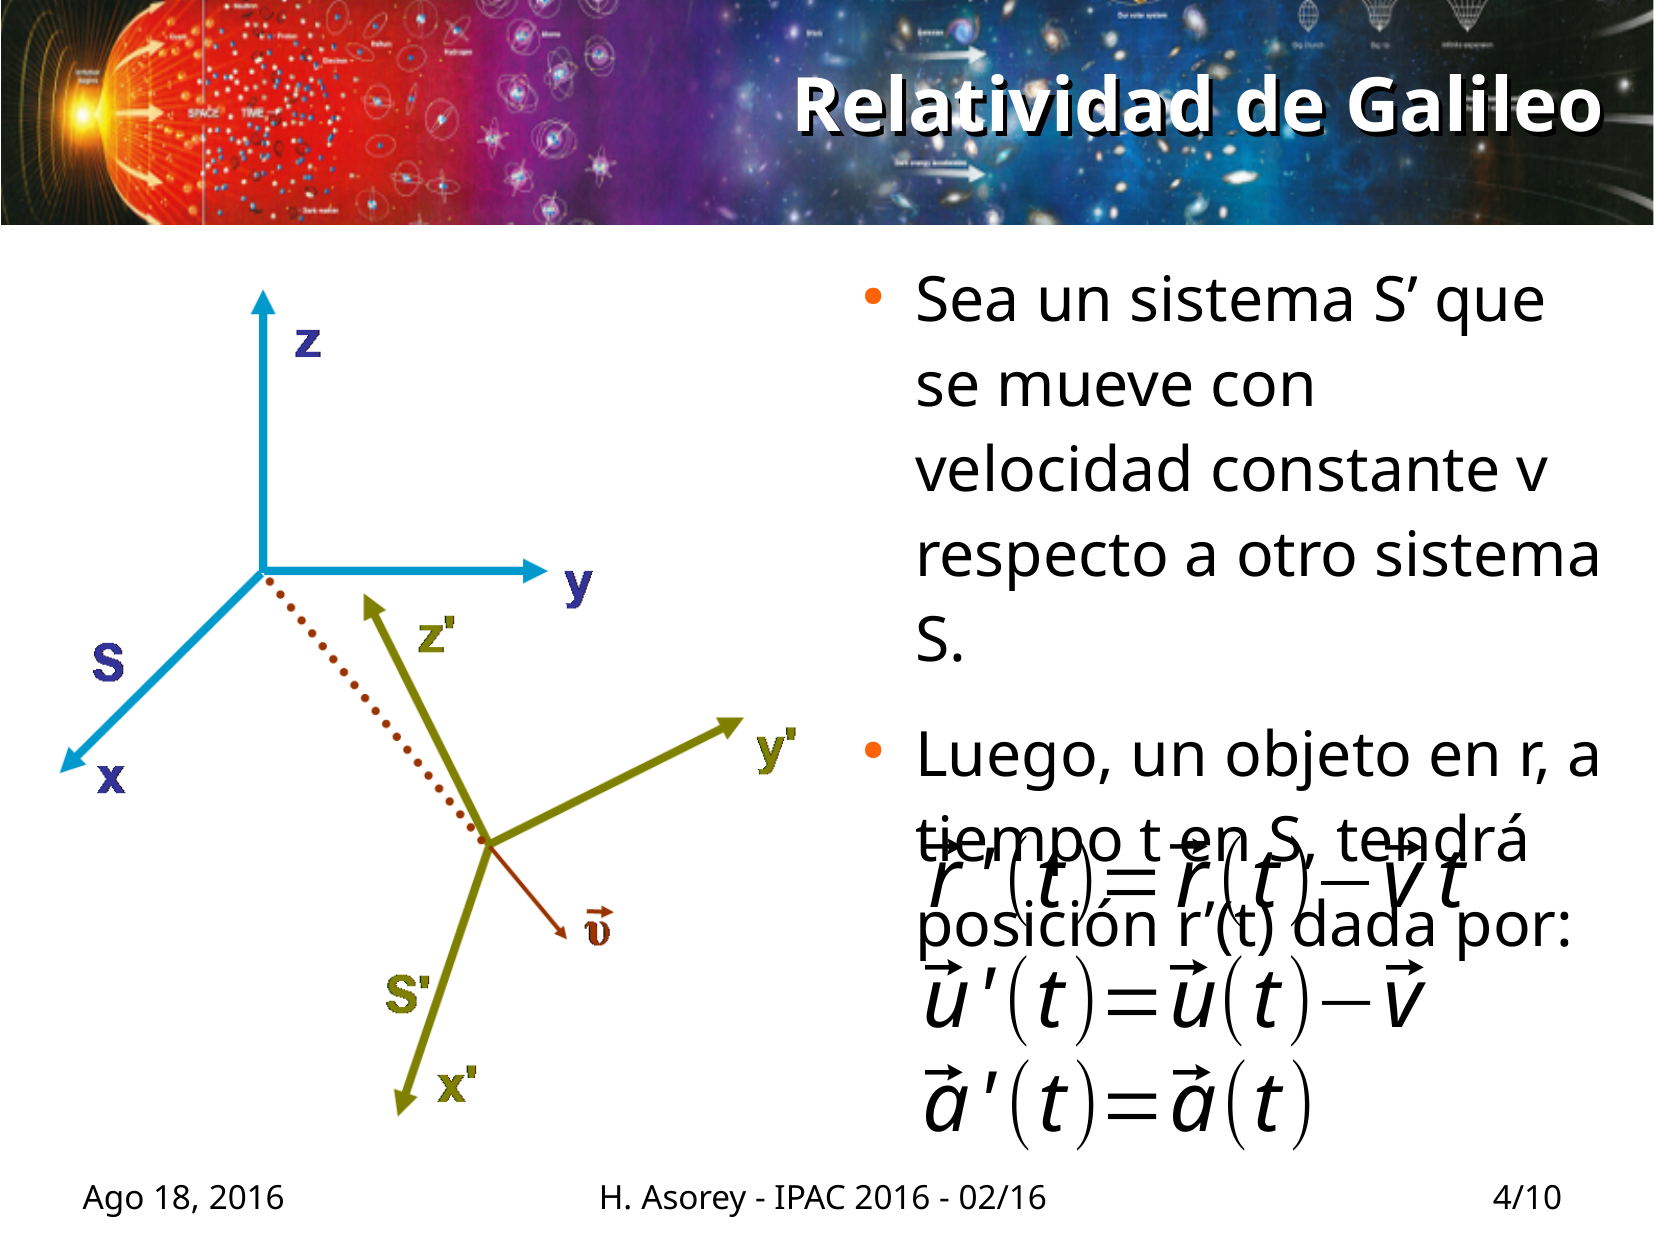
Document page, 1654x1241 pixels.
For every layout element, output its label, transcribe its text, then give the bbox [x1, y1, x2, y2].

list Sea un sistema S’ que se mueve con velocidad constante v respecto a otro sistema S. Luego, un objeto en r, a tiempo t en S, tendrá posición r’(t) dada por: [844, 255, 1606, 1171]
chart [915, 945, 1435, 1155]
picture [45, 284, 807, 1126]
picture [1, 0, 1654, 225]
chart [915, 826, 1474, 931]
title Relatividad de Galileo [45, 15, 1606, 191]
